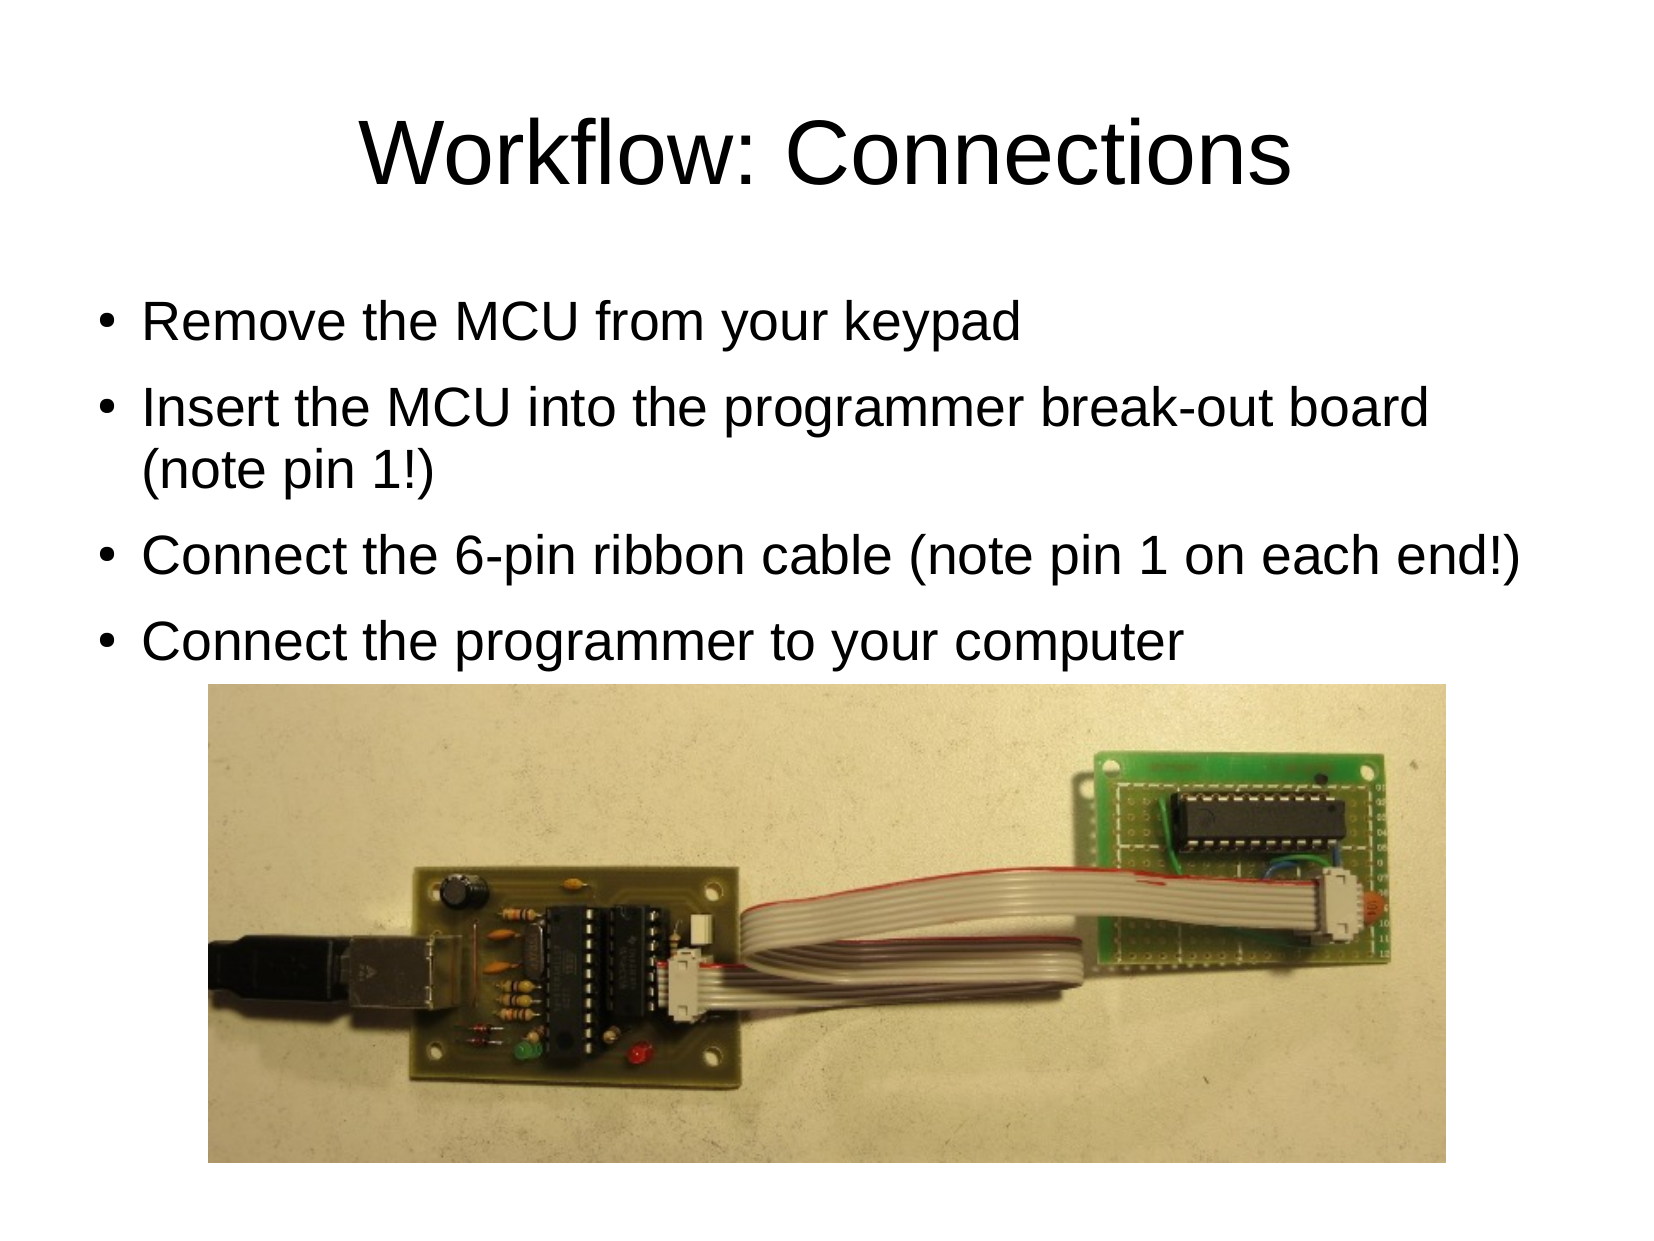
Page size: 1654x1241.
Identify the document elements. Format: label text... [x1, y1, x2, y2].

title Workflow: Connections [82, 56, 1571, 250]
picture [208, 684, 1446, 1163]
list Remove the MCU from your keypad Insert the MCU into the programmer break-out board (note pin 1!) Connect the 6-pin ribbon cable (note pin 1 on each end!) Connect the programmer to your computer [82, 290, 1571, 713]
